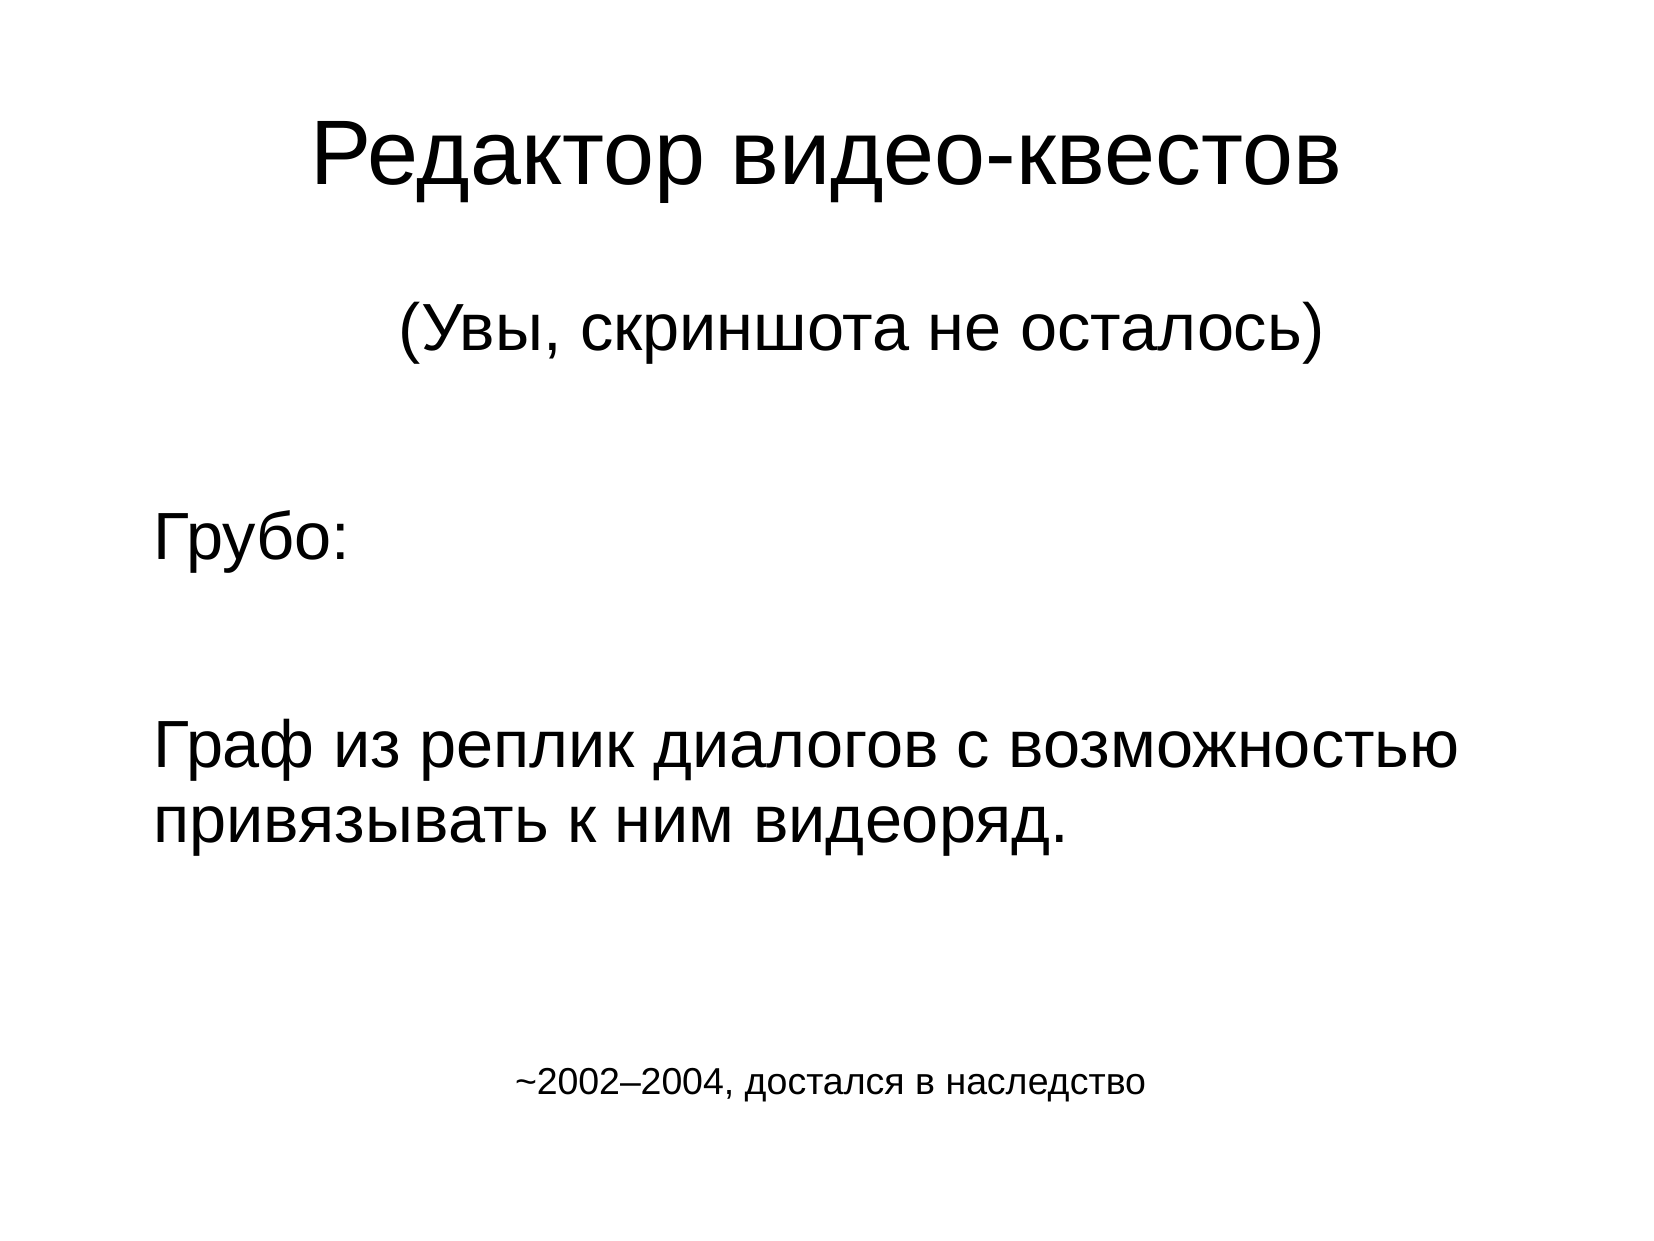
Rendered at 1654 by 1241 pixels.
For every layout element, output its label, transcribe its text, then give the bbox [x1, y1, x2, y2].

text_box ~2002–2004, достался в наследство [500, 1053, 1162, 1110]
list (Увы, скриншота не осталось) Грубо: Граф из реплик диалогов с возможностью привязывать к ним видеоряд. [82, 290, 1571, 1109]
title Редактор видео-квестов [82, 49, 1571, 257]
